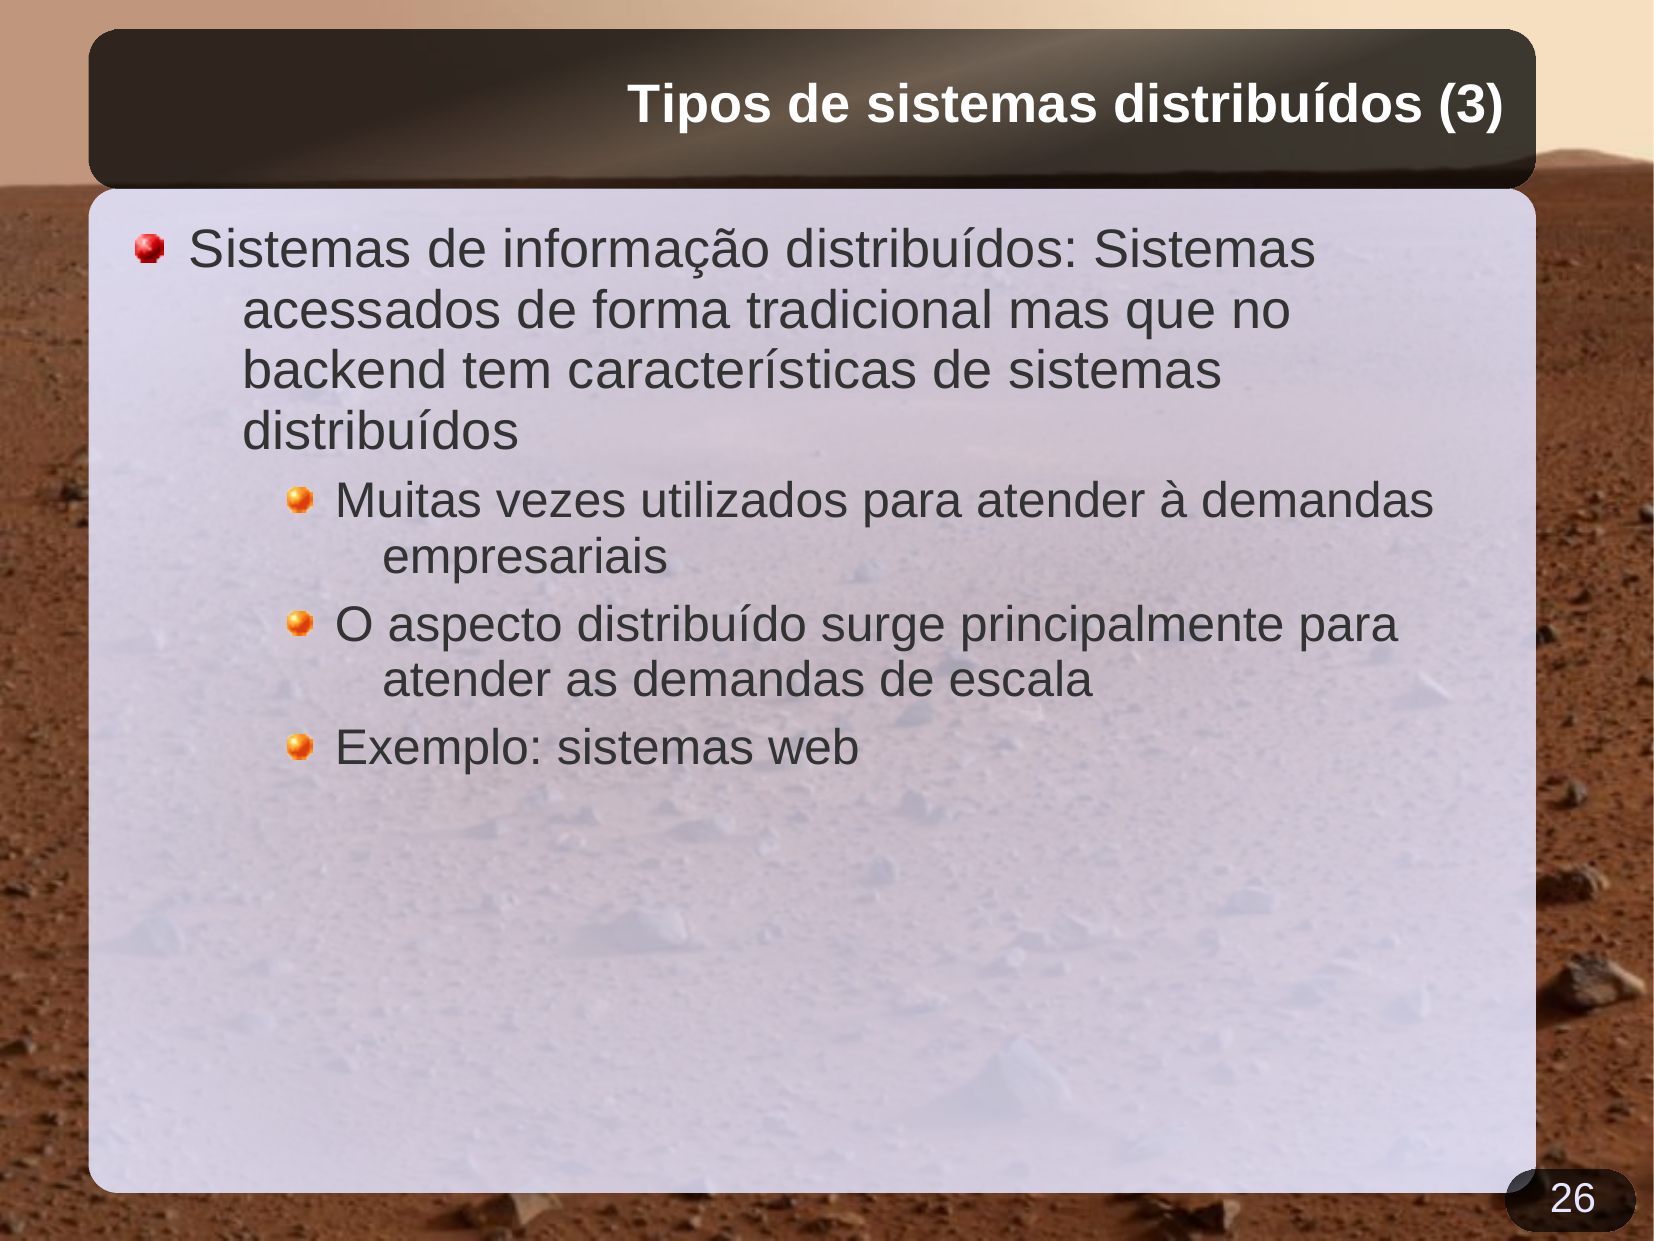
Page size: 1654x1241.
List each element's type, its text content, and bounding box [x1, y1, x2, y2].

picture [0, 0, 1654, 1241]
list Sistemas de informação distribuídos: Sistemas acessados de forma tradicional mas que no backend tem características de sistemas distribuídos Muitas vezes utilizados para atender à demandas empresariais O aspecto distribuído surge principalmente para atender as demandas de escala Exemplo: sistemas web [118, 218, 1477, 1164]
title Tipos de sistemas distribuídos (3) [118, 59, 1506, 148]
